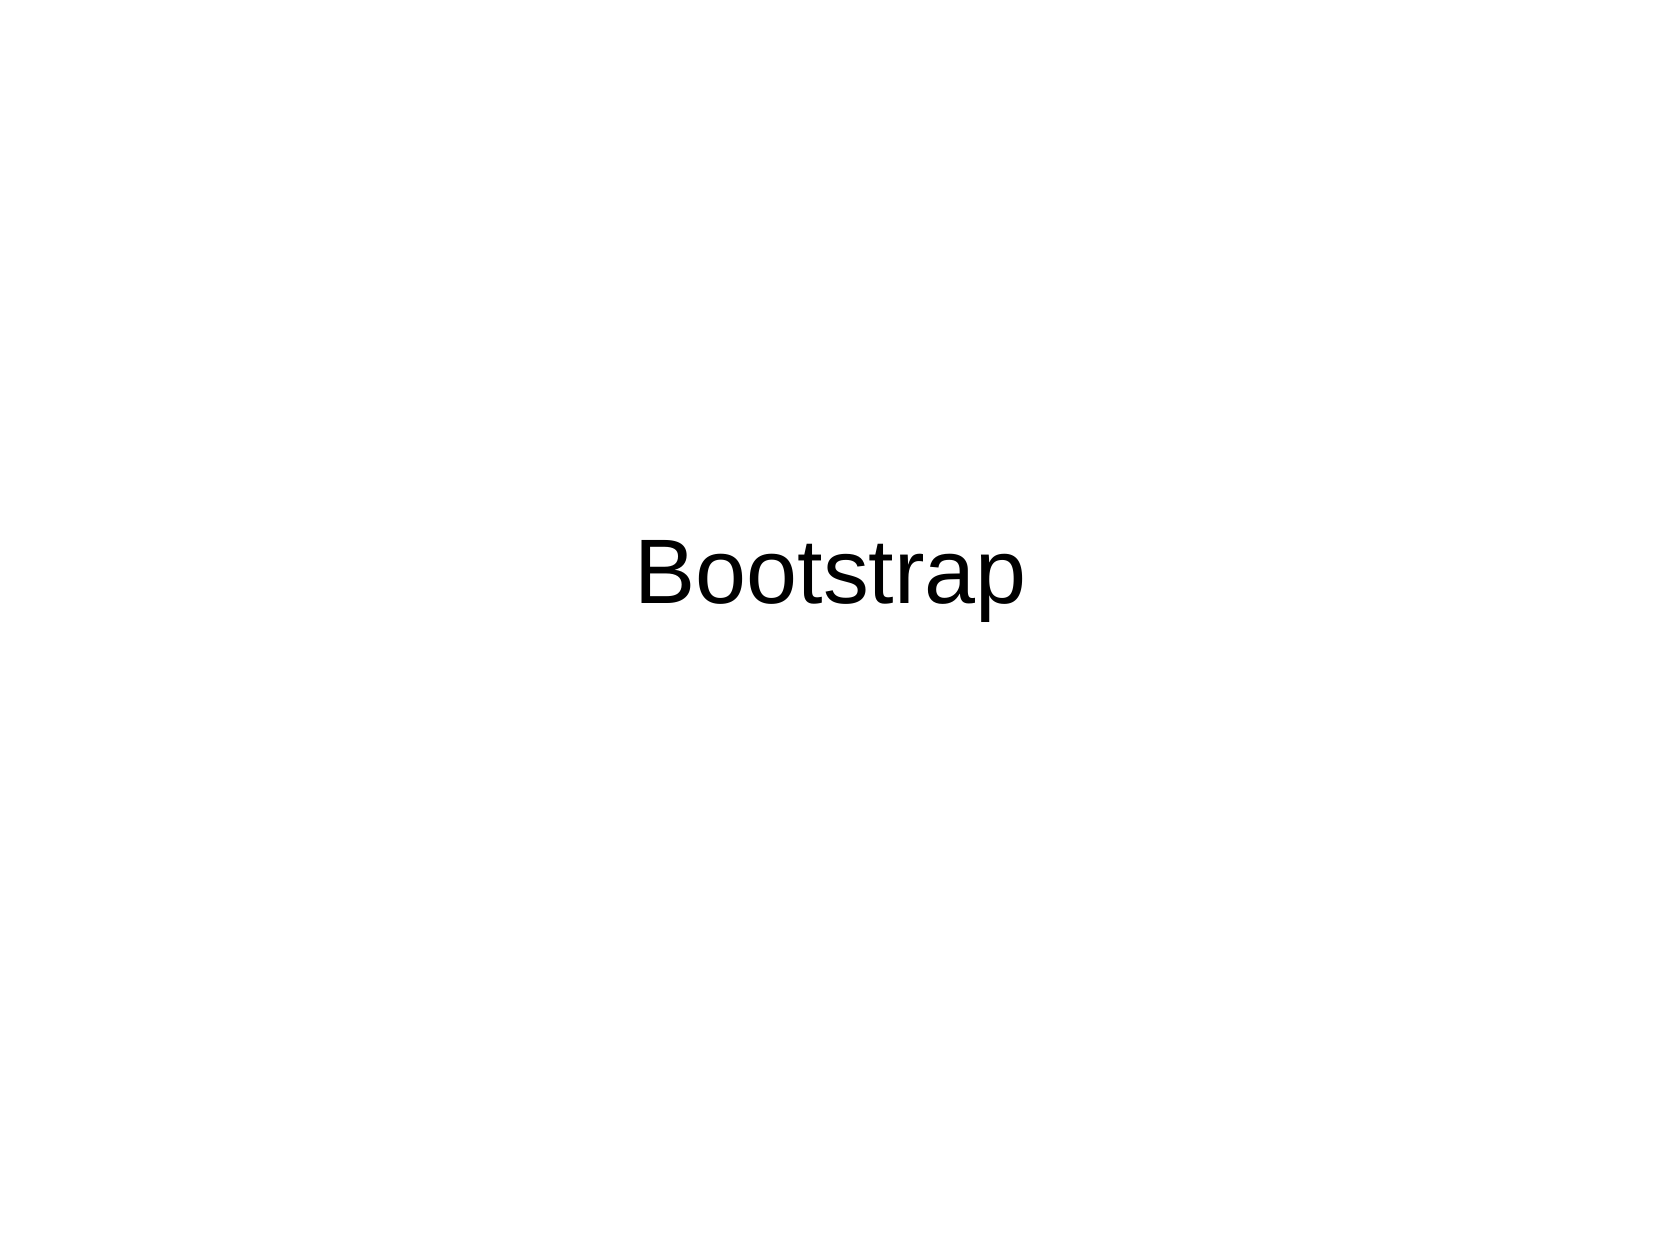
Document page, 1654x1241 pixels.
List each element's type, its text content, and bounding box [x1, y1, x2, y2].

title Bootstrap [86, 467, 1576, 676]
